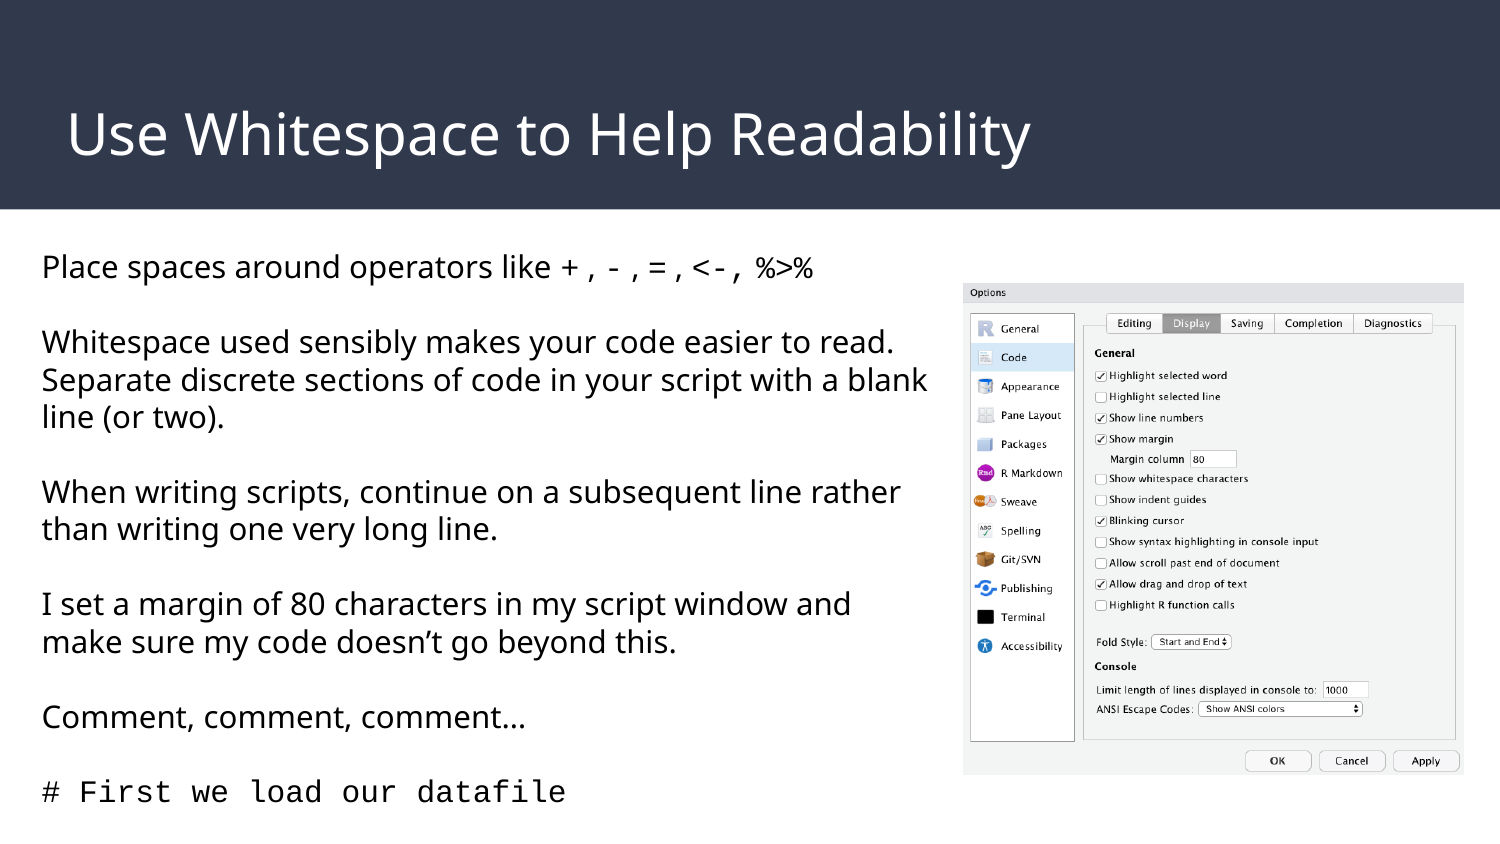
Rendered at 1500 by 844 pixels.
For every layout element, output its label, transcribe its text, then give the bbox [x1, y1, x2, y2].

title Use Whitespace to Help Readability [51, 82, 1449, 185]
text_box Place spaces around operators like + , - , = , <-, %>% Whitespace used sensibly makes your code easier to read. Separate discrete sections of code in your script with a blank line (or two). When writing scripts, continue on a subsequent line rather than writing one very long line. I set a margin of 80 characters in my script window and make sure my code doesn’t go beyond this. Comment, comment, comment… # First we load our datafile [26, 232, 948, 833]
picture [963, 283, 1464, 775]
